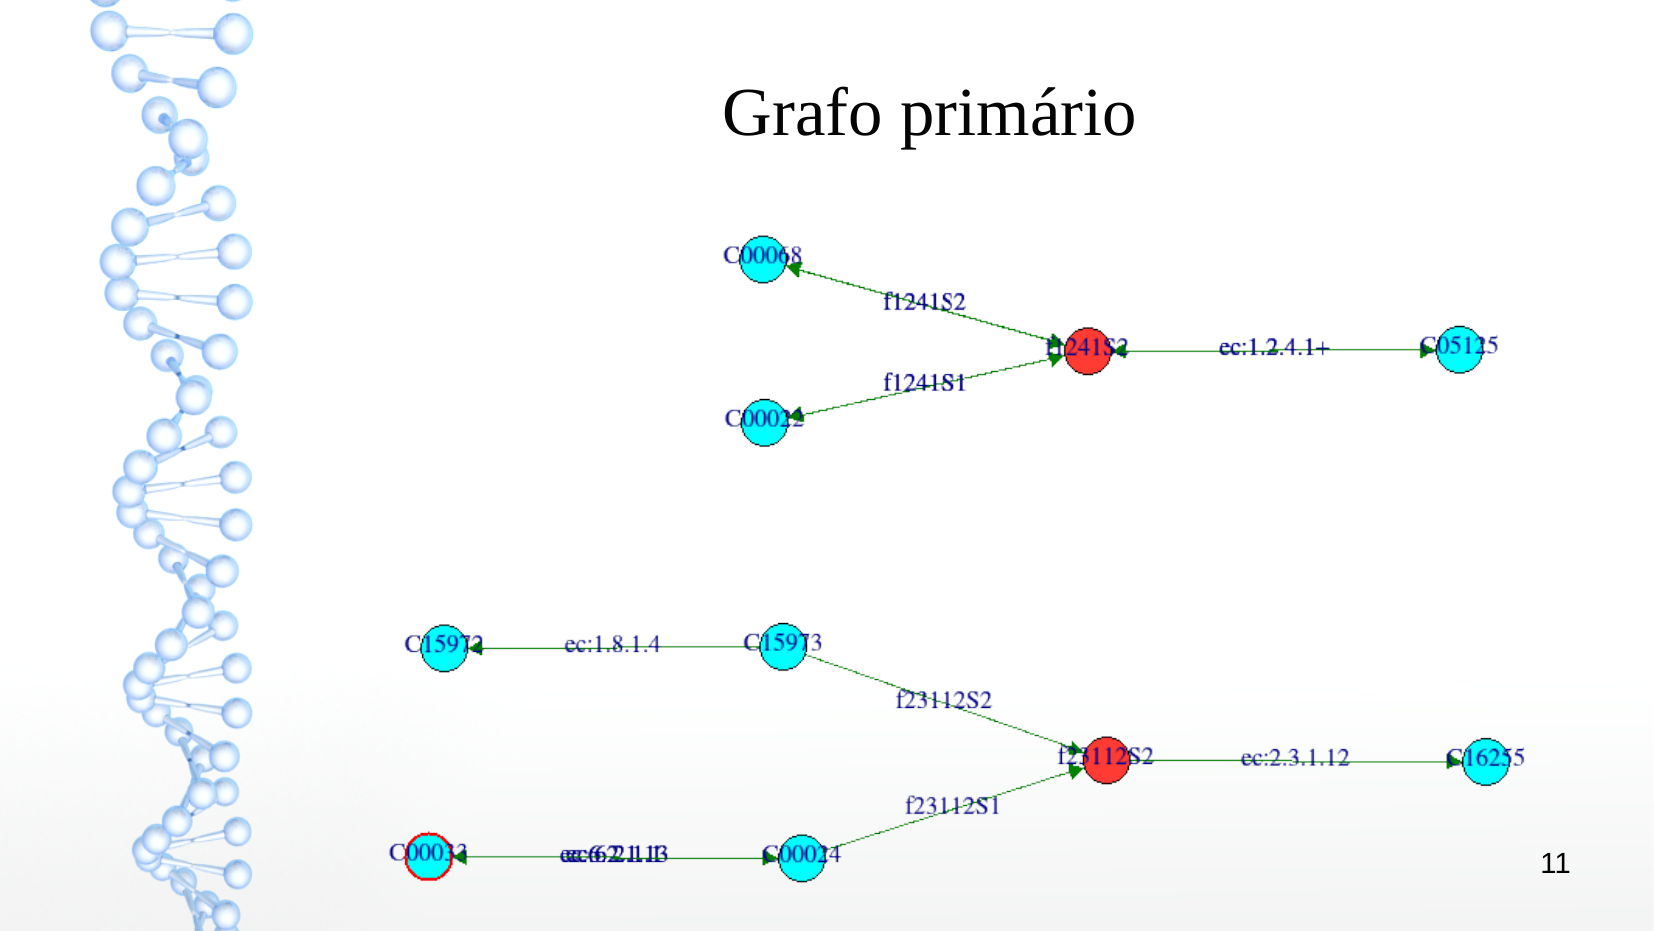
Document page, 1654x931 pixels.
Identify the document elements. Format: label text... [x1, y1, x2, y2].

title Grafo primário [265, 35, 1595, 189]
picture [0, 0, 1654, 931]
